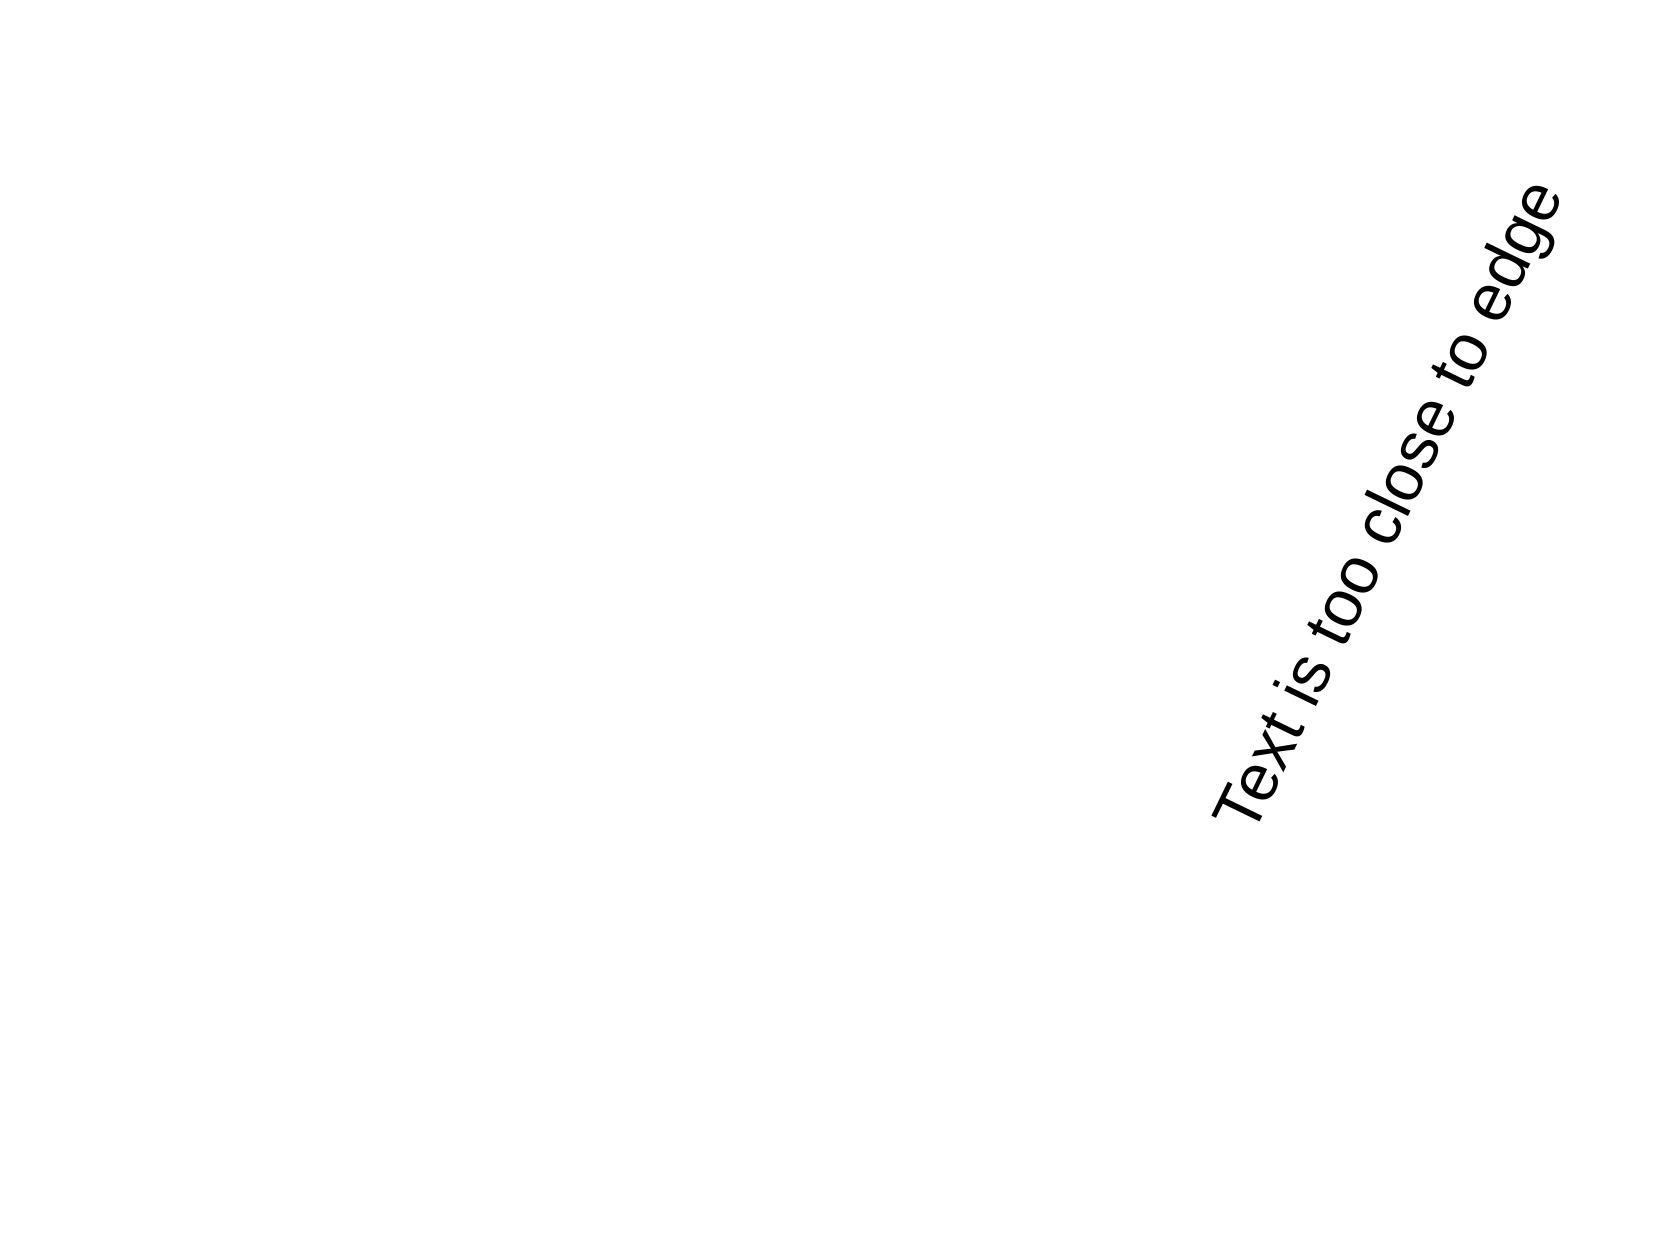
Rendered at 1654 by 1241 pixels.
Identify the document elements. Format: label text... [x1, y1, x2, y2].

subtitle Text is too close to edge [1196, 164, 1579, 847]
